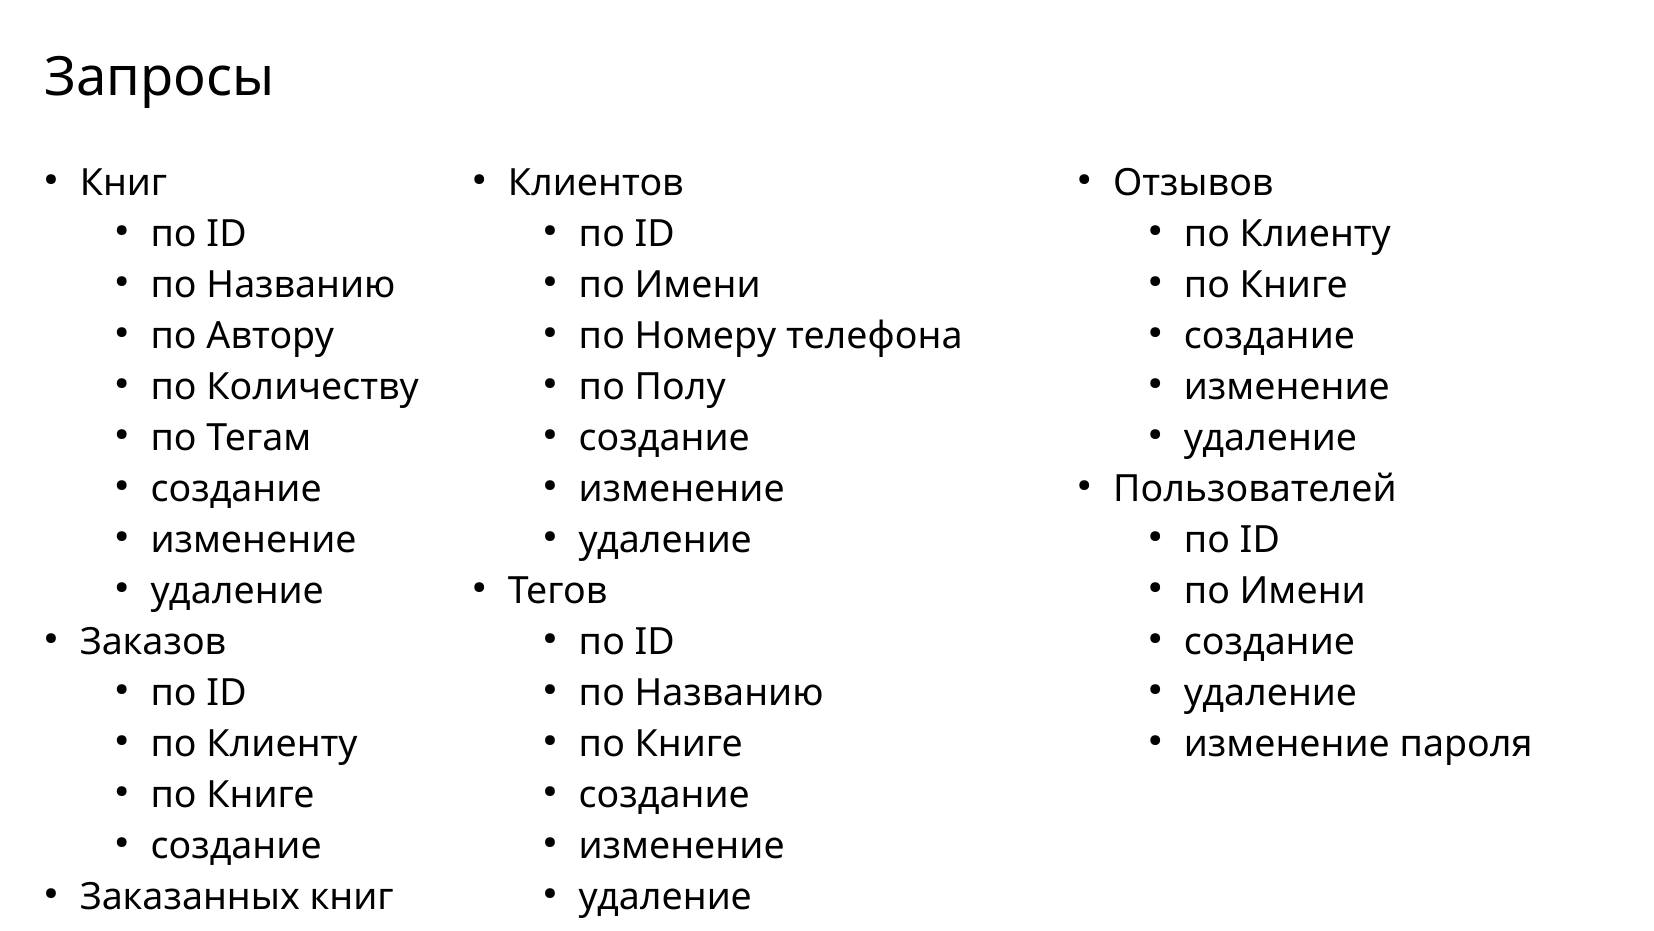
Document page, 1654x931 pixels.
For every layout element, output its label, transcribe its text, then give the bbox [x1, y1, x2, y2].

text_box Запросы [29, 29, 1625, 119]
text_box Клиентов по ID по Имени по Номеру телефона по Полу создание изменение удаление Тегов по ID по Названию по Книге создание изменение удаление [562, 147, 1167, 853]
text_box Отзывов по Клиенту по Книге создание изменение удаление Пользователей по ID по Имени создание удаление изменение пароля [1062, 147, 1625, 715]
text_box Книг по ID по Названию по Автору по Количеству по Тегам создание изменение удаление Заказов по ID по Клиенту по Книге создание Заказанных книг по Заказу [29, 147, 562, 899]
